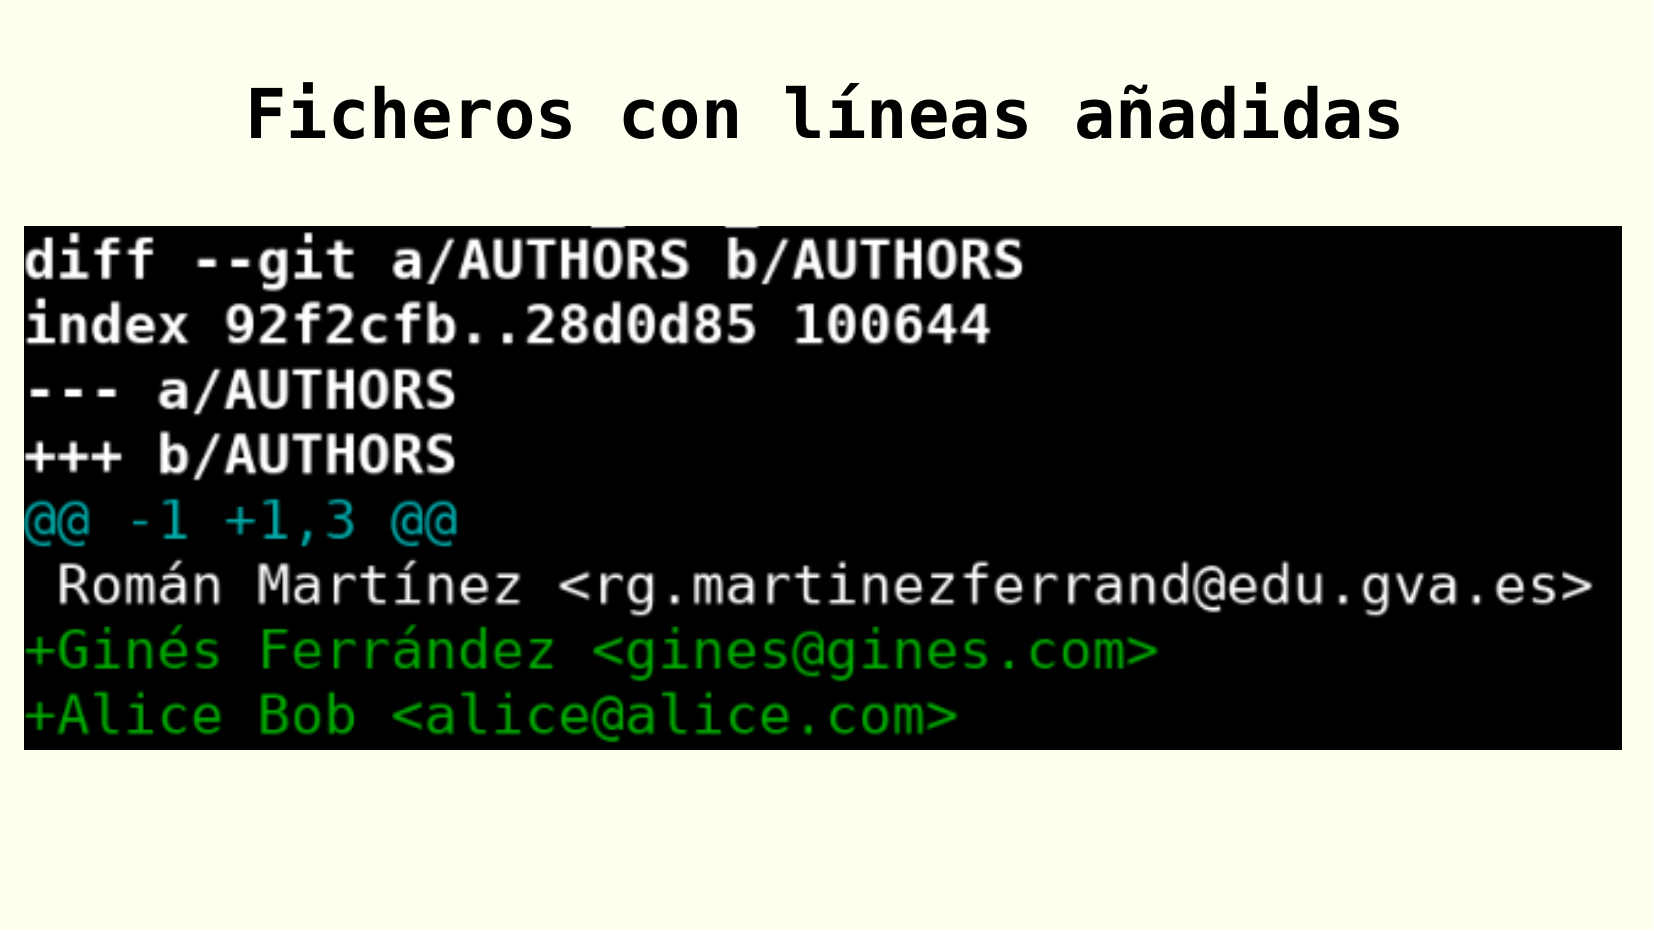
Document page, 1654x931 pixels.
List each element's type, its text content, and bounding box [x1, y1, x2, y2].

title Ficheros con líneas añadidas [82, 37, 1571, 193]
picture [24, 226, 1622, 751]
